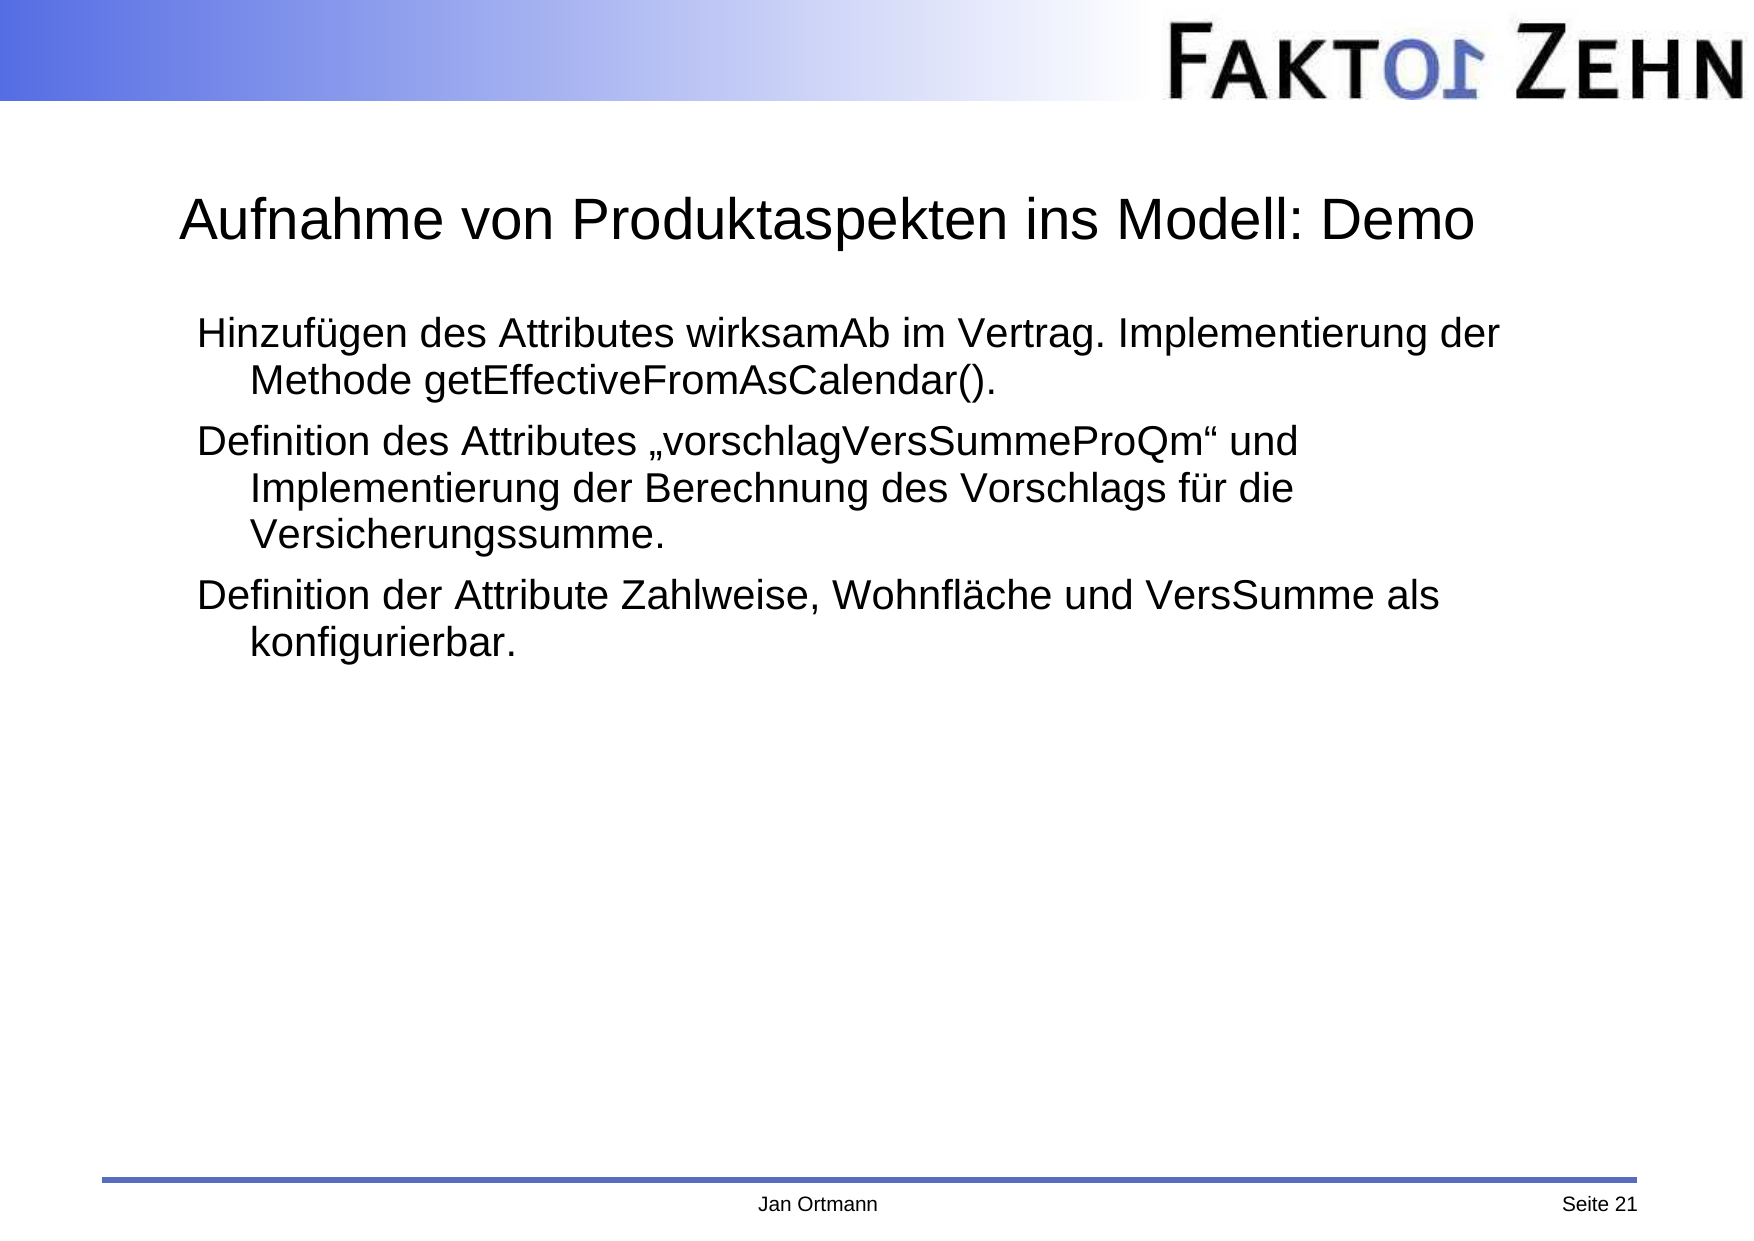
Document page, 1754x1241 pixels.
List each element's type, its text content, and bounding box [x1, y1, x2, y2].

title Aufnahme von Produktaspekten ins Modell: Demo [179, 142, 1639, 296]
list Hinzufügen des Attributes wirksamAb im Vertrag. Implementierung der Methode getEffectiveFromAsCalendar(). Definition des Attributes „vorschlagVersSummeProQm“ und Implementierung der Berechnung des Vorschlags für die Versicherungssumme. Definition der Attribute Zahlweise, Wohnfläche und VersSumme als konfigurierbar. [179, 310, 1576, 1078]
picture [1162, 7, 1752, 100]
